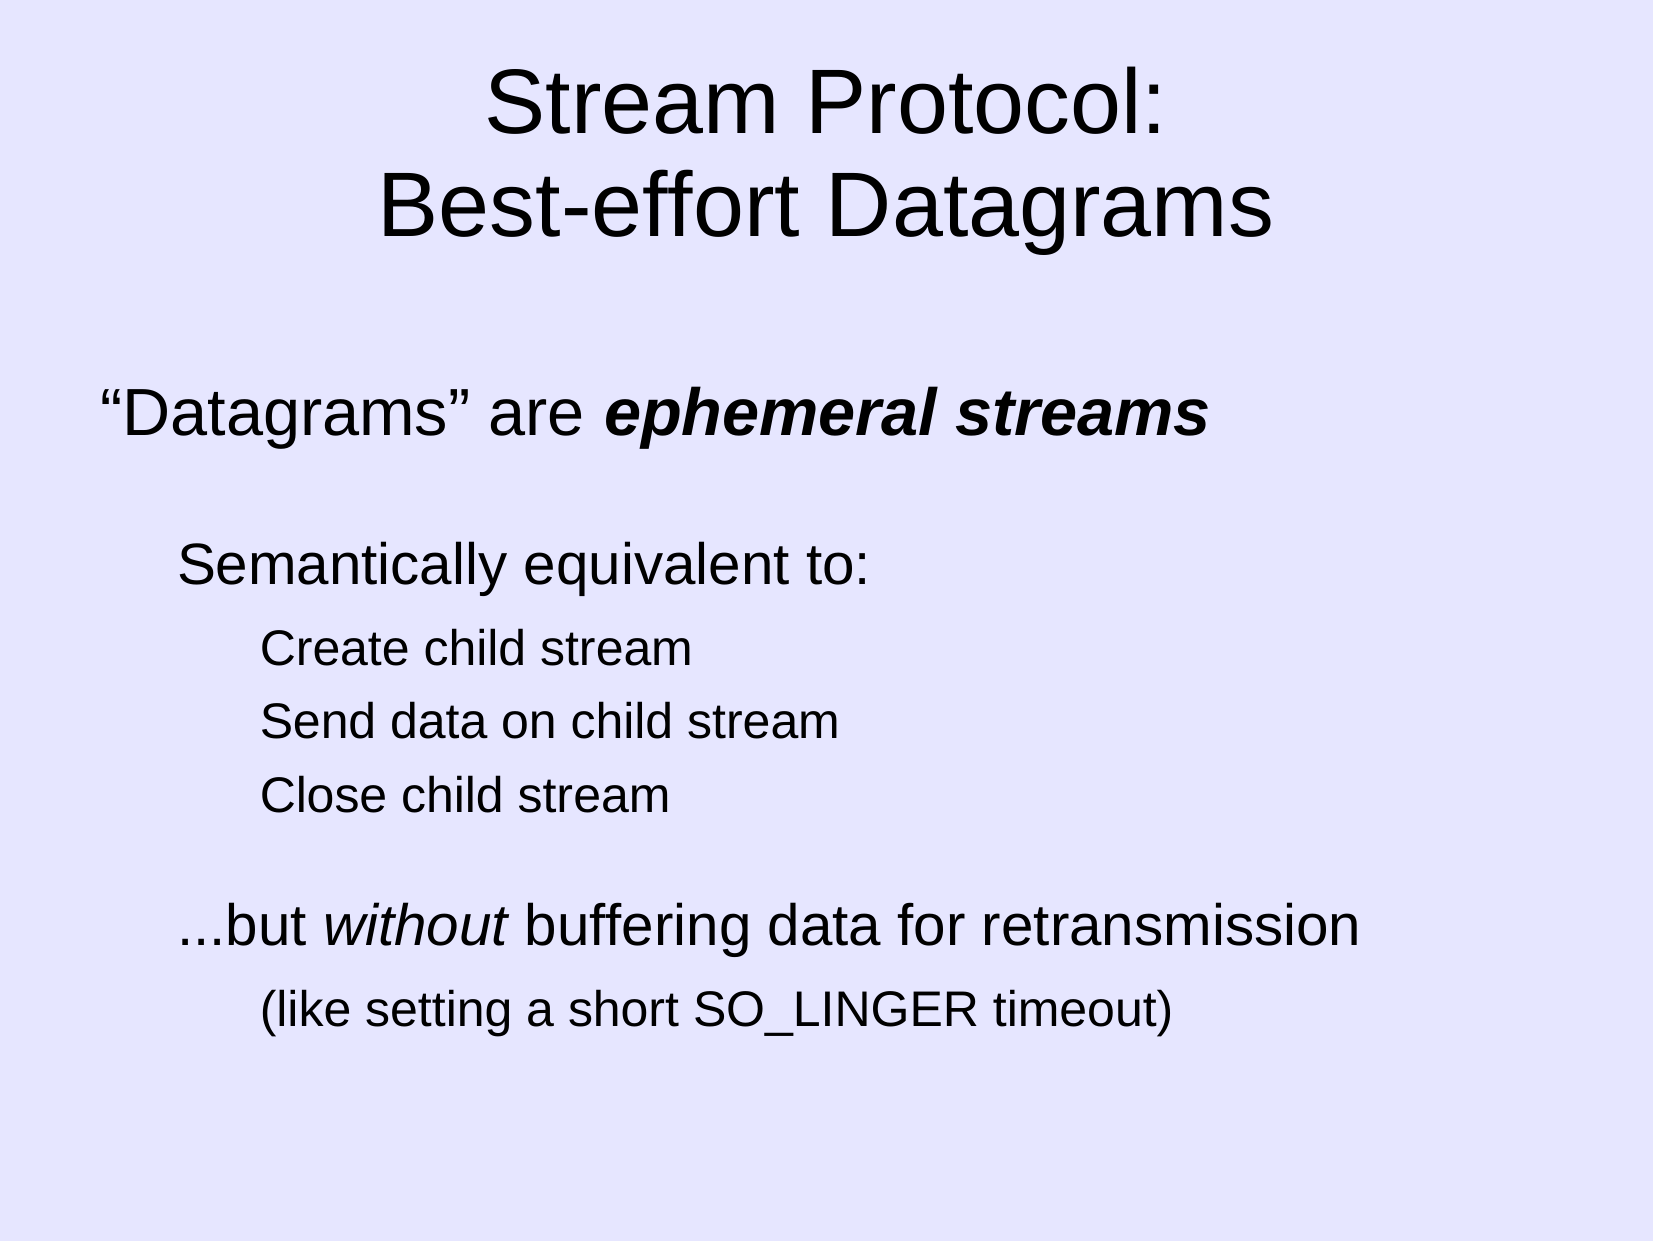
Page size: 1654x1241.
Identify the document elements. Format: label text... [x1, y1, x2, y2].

list “Datagrams” are ephemeral streams Semantically equivalent to: Create child stream Send data on child stream Close child stream ...but without buffering data for retransmission (like setting a short SO_LINGER timeout) [82, 375, 1571, 1109]
title Stream Protocol: Best-effort Datagrams [82, 50, 1571, 256]
